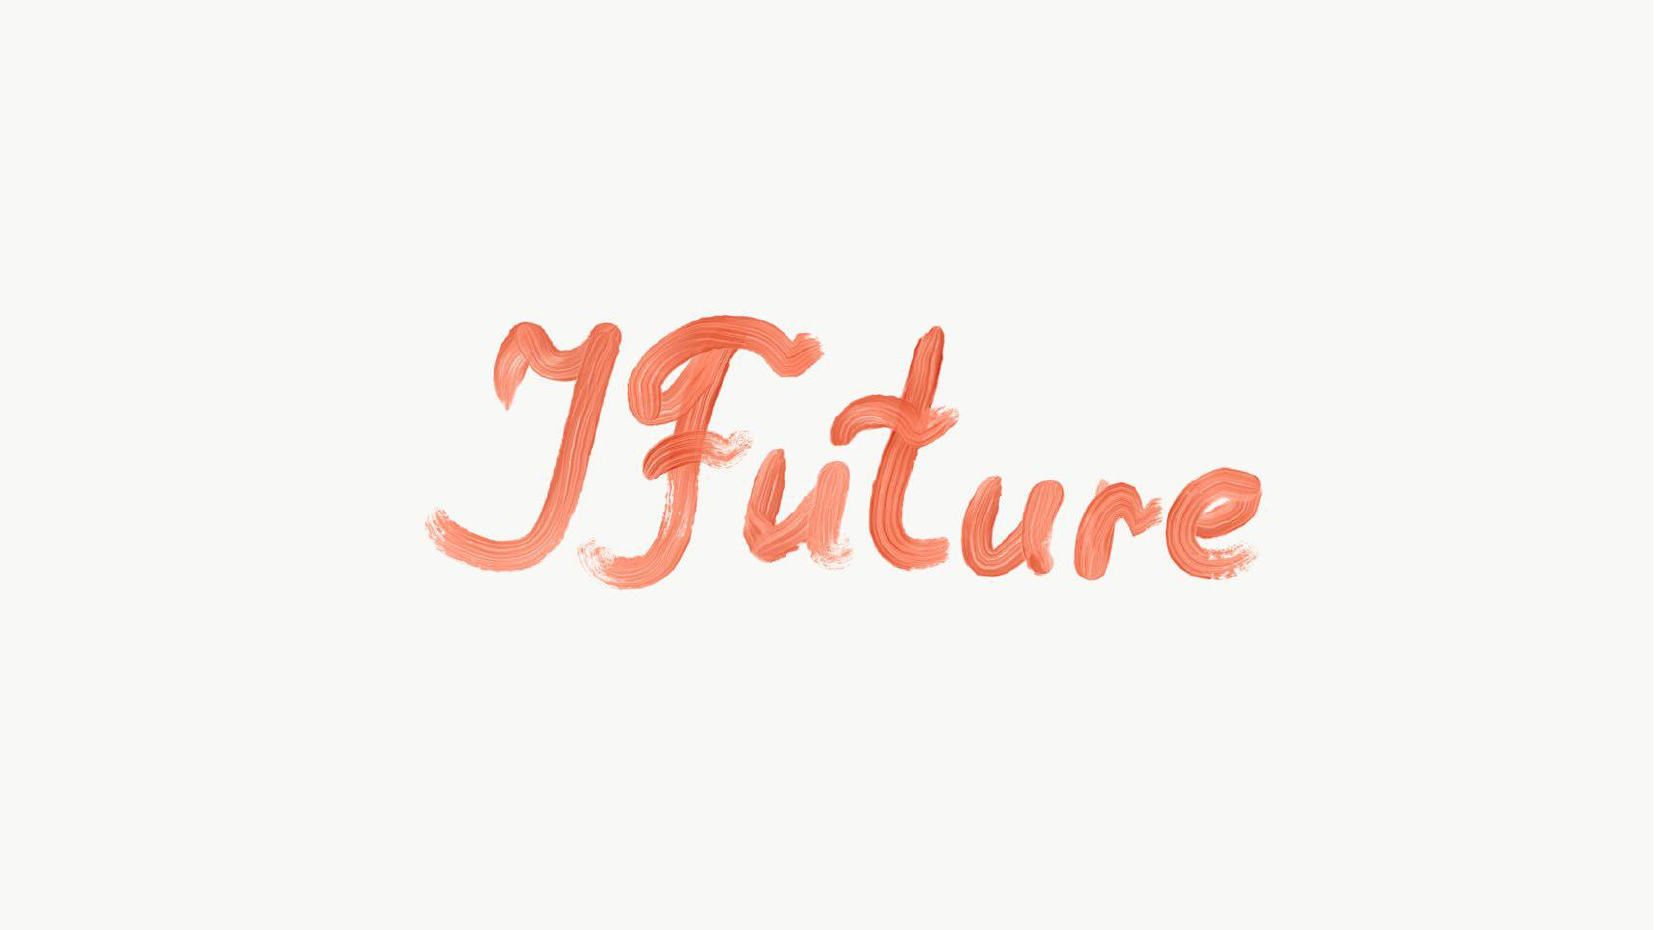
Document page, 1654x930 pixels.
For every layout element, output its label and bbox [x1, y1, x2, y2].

picture [245, 0, 1486, 930]
